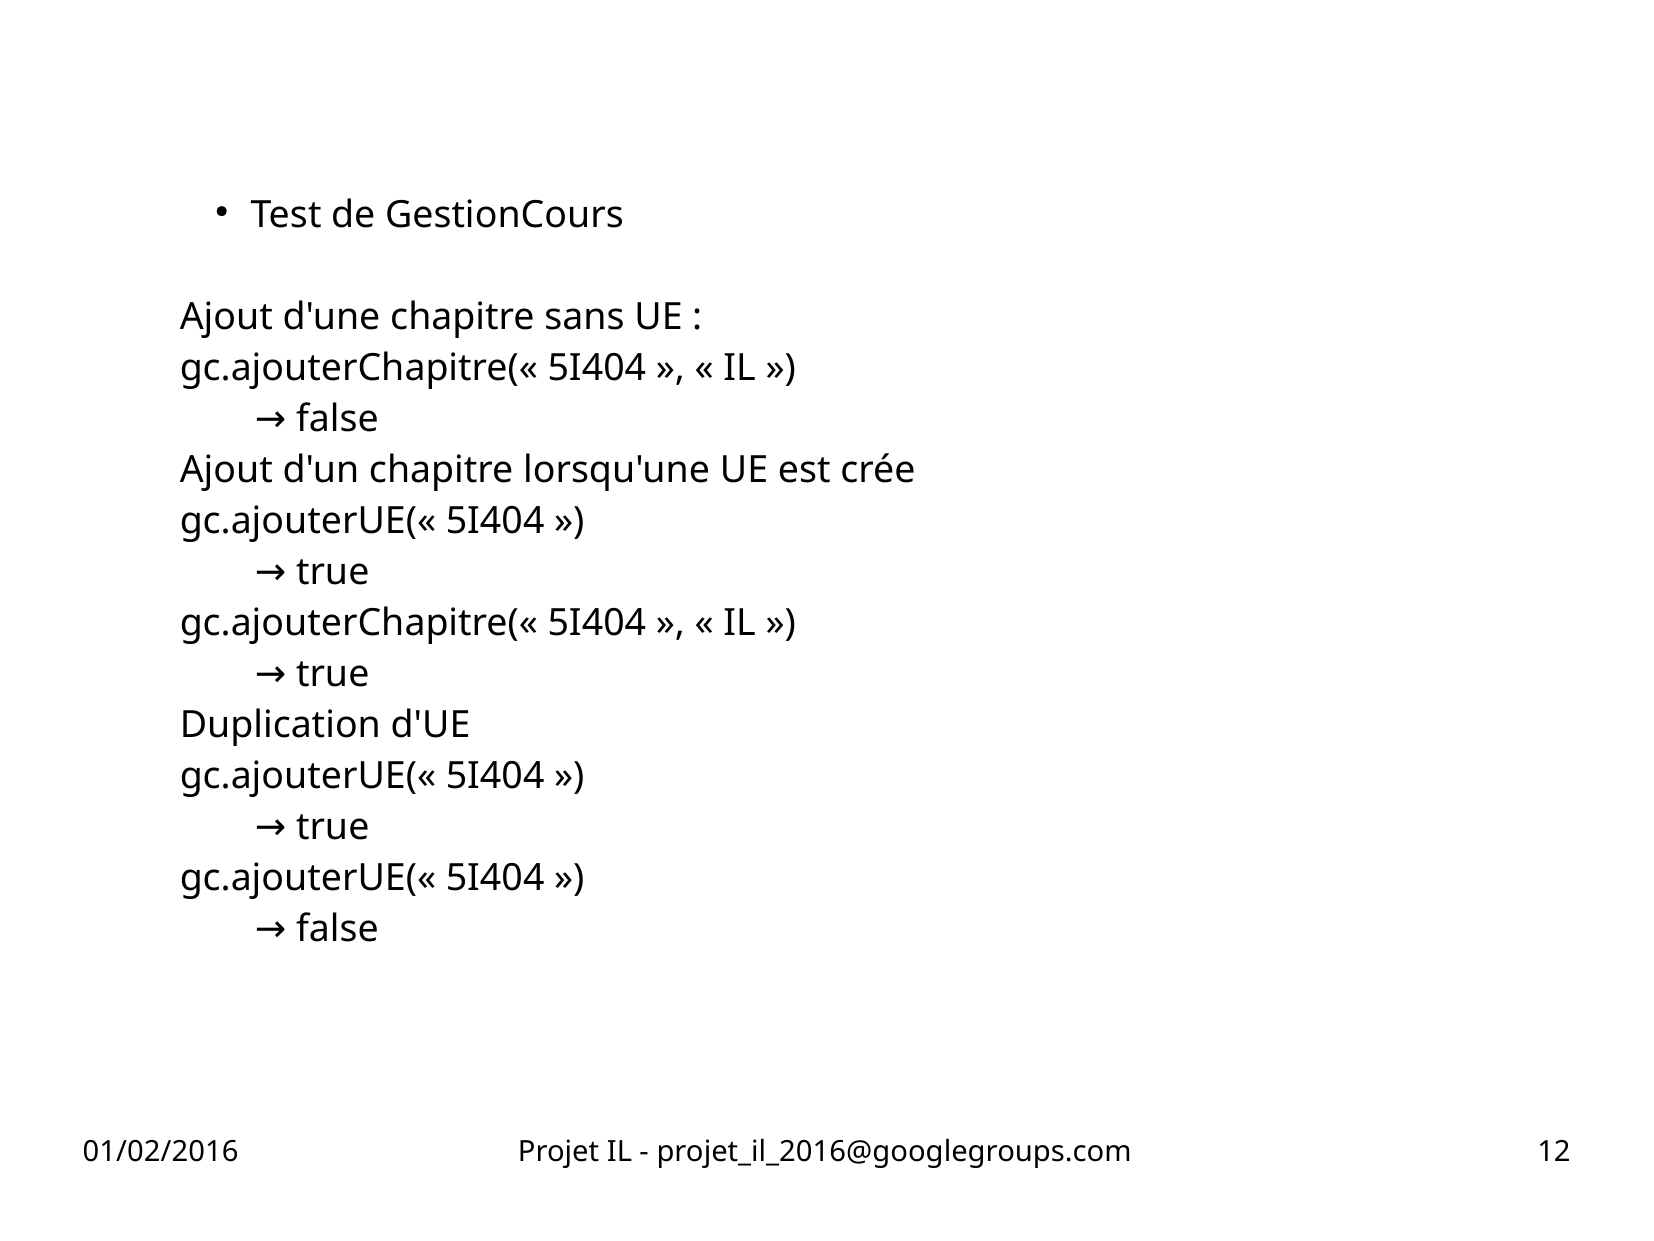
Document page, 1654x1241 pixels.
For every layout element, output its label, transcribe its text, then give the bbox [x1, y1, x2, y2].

text_box Test de GestionCours Ajout d'une chapitre sans UE : gc.ajouterChapitre(« 5I404 », « IL ») → false Ajout d'un chapitre lorsqu'une UE est crée gc.ajouterUE(« 5I404 ») → true gc.ajouterChapitre(« 5I404 », « IL ») → true Duplication d'UE gc.ajouterUE(« 5I404 ») → true gc.ajouterUE(« 5I404 ») → false [165, 180, 1336, 979]
